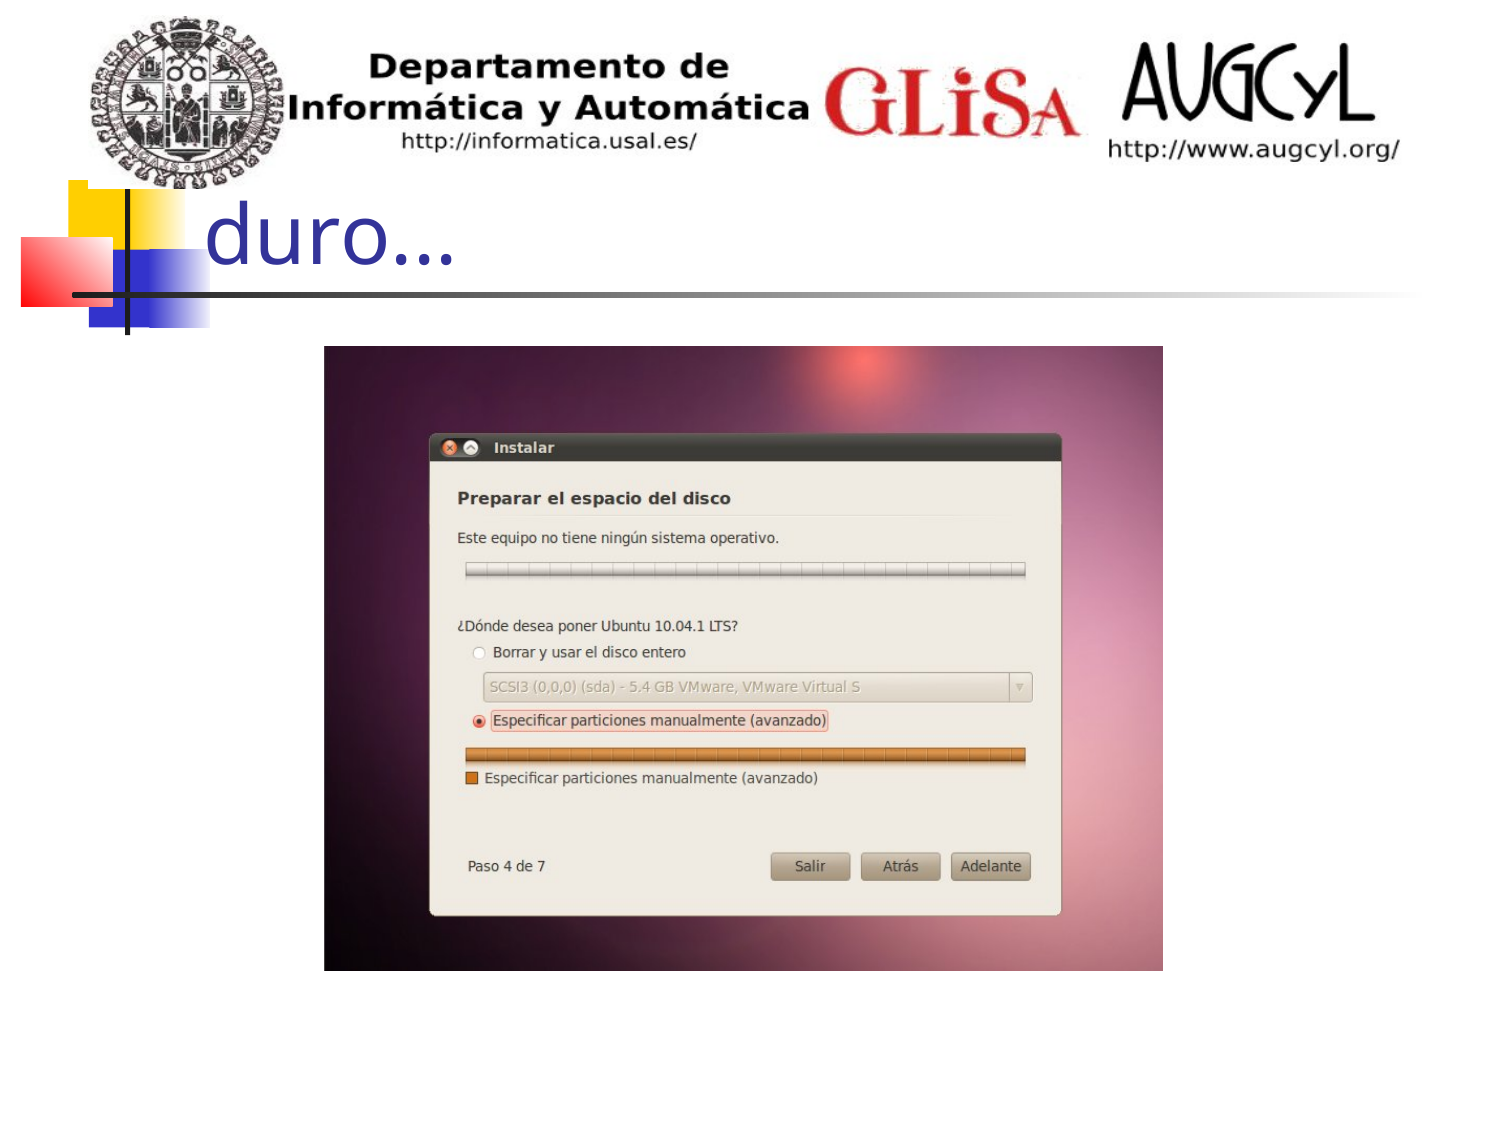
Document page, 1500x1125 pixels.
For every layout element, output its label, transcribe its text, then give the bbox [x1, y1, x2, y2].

title Particionamiento del disco duro... [188, 101, 1468, 289]
picture [324, 346, 1163, 971]
picture [88, 15, 1422, 189]
